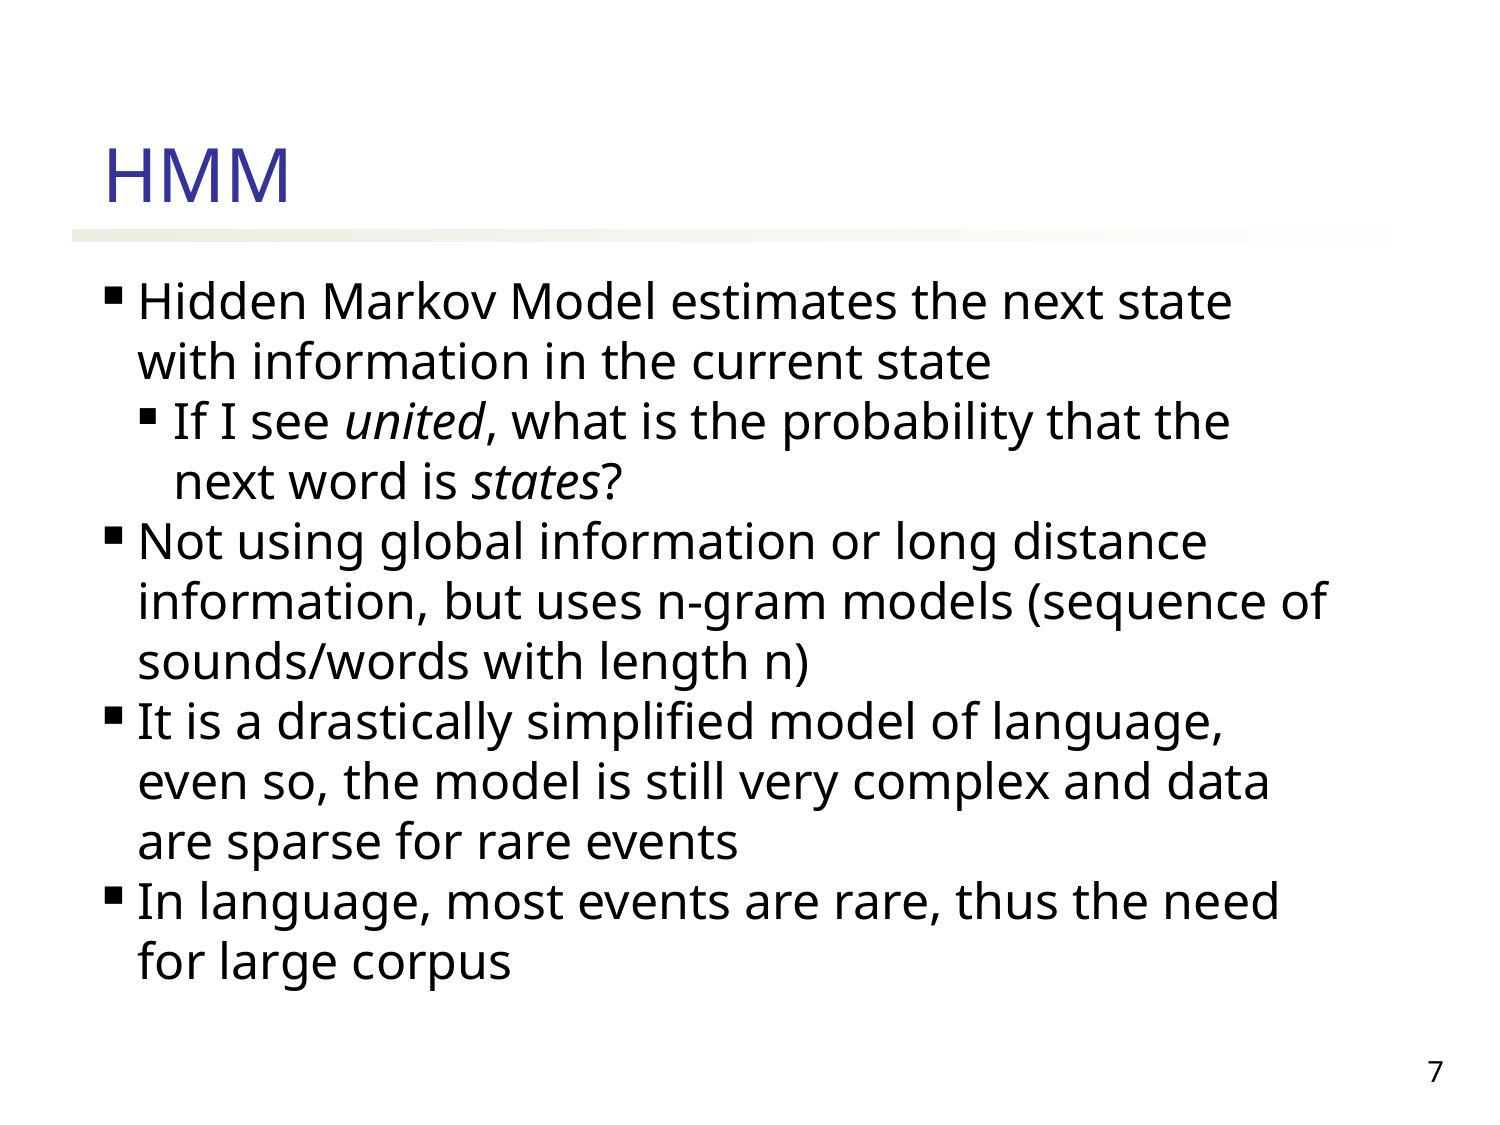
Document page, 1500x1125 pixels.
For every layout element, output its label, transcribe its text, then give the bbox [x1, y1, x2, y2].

text_box Hidden Markov Model estimates the next state with information in the current state If I see united, what is the probability that the next word is states? Not using global information or long distance information, but uses n-gram models (sequence of sounds/words with length n) It is a drastically simplified model of language, even so, the model is still very complex and data are sparse for rare events In language, most events are rare, thus the need for large corpus [87, 262, 1363, 1050]
text_box HMM [87, 37, 1304, 225]
text_box <number> [1412, 1025, 1475, 1100]
